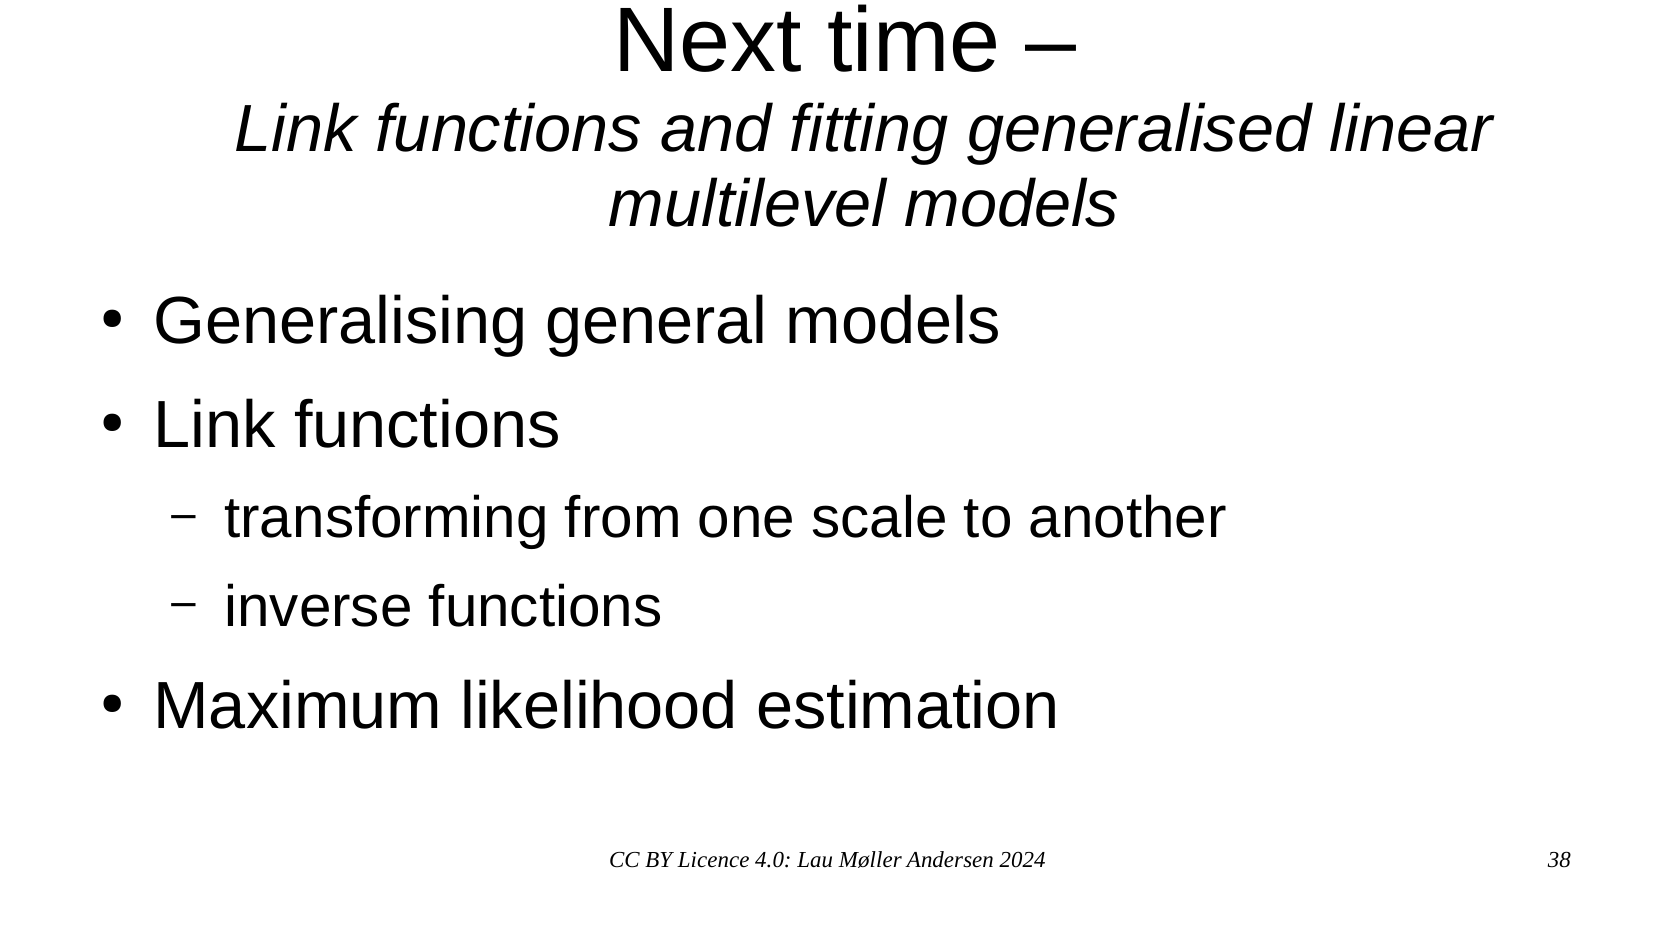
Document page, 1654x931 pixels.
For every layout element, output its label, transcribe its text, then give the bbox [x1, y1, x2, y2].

list Generalising general models Link functions transforming from one scale to another inverse functions Maximum likelihood estimation [82, 282, 1571, 822]
title Next time – Link functions and fitting generalised linear multilevel models [82, 0, 1571, 241]
